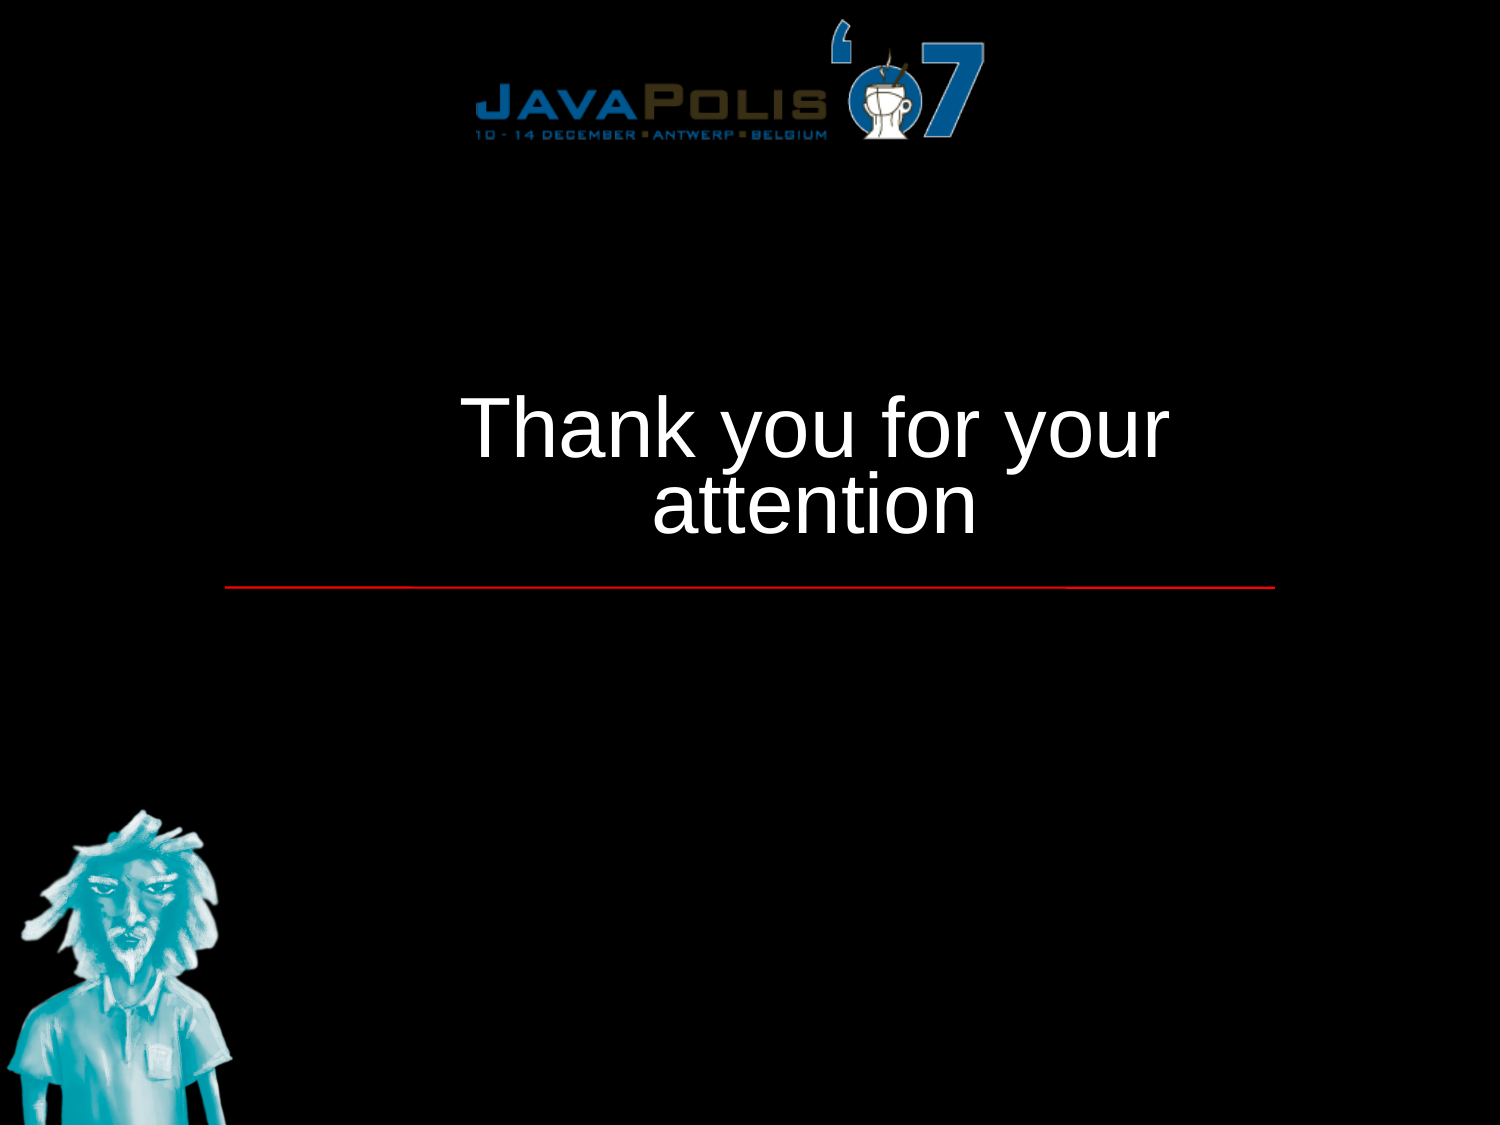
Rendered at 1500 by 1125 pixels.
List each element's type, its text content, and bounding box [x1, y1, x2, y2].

title Thank you for your attention [324, 0, 1313, 558]
picture [0, 723, 290, 1125]
